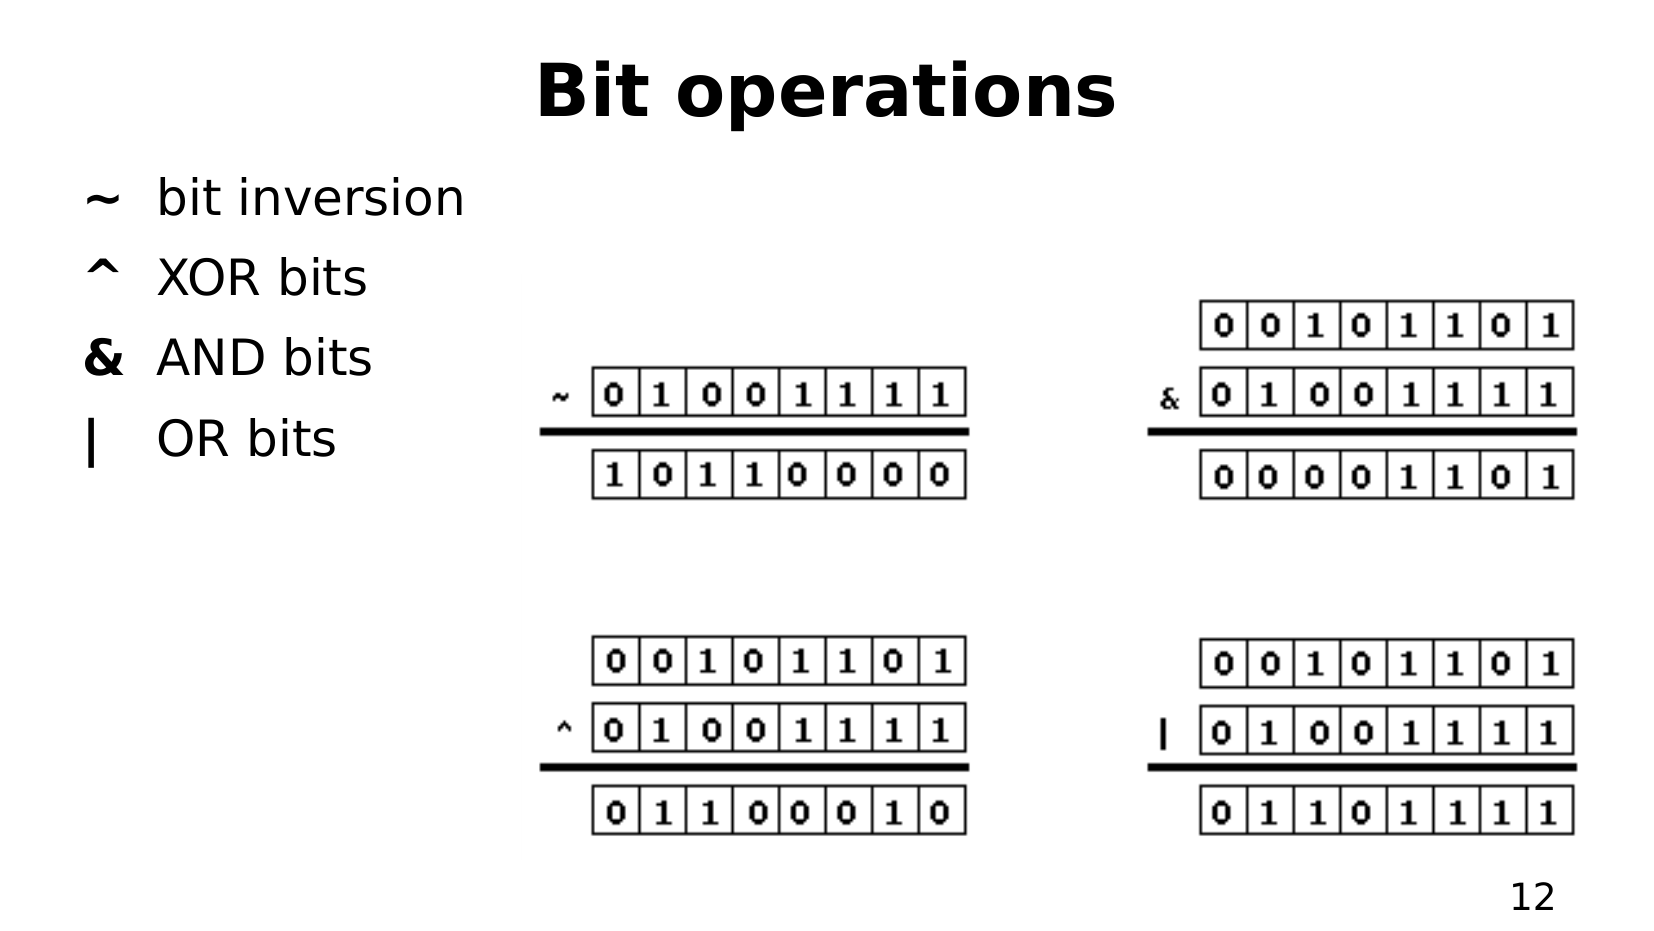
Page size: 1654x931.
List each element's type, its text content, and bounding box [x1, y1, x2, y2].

title Bit operations [82, 37, 1571, 147]
picture [520, 274, 1614, 860]
list ~ bit inversion ^ XOR bits & AND bits | OR bits [82, 168, 1538, 889]
